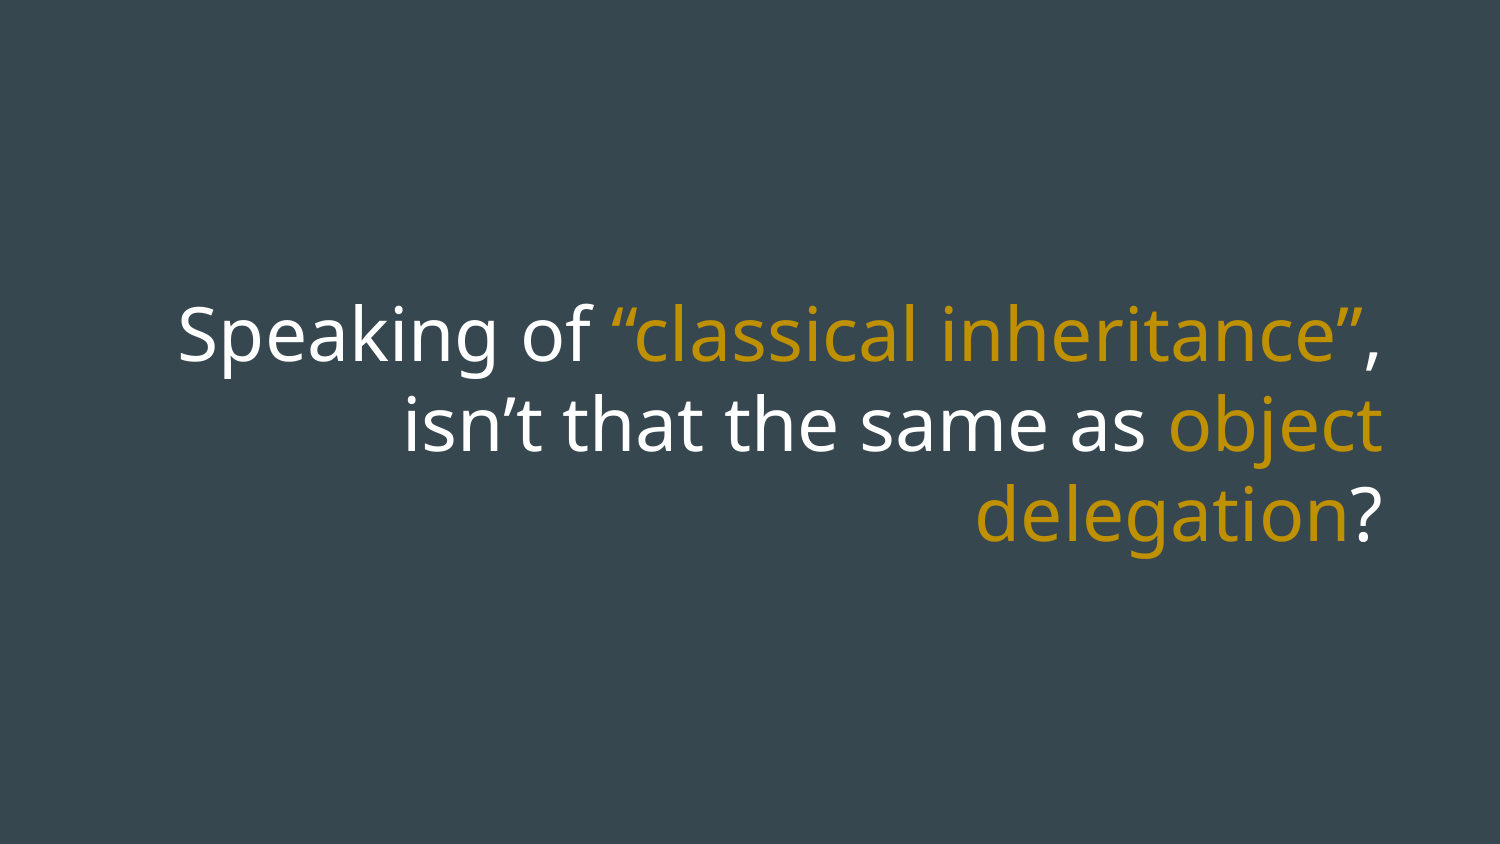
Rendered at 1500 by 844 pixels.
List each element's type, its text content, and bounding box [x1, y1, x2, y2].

title Speaking of “classical inheritance”, isn’t that the same as object delegation? [110, 351, 1399, 493]
